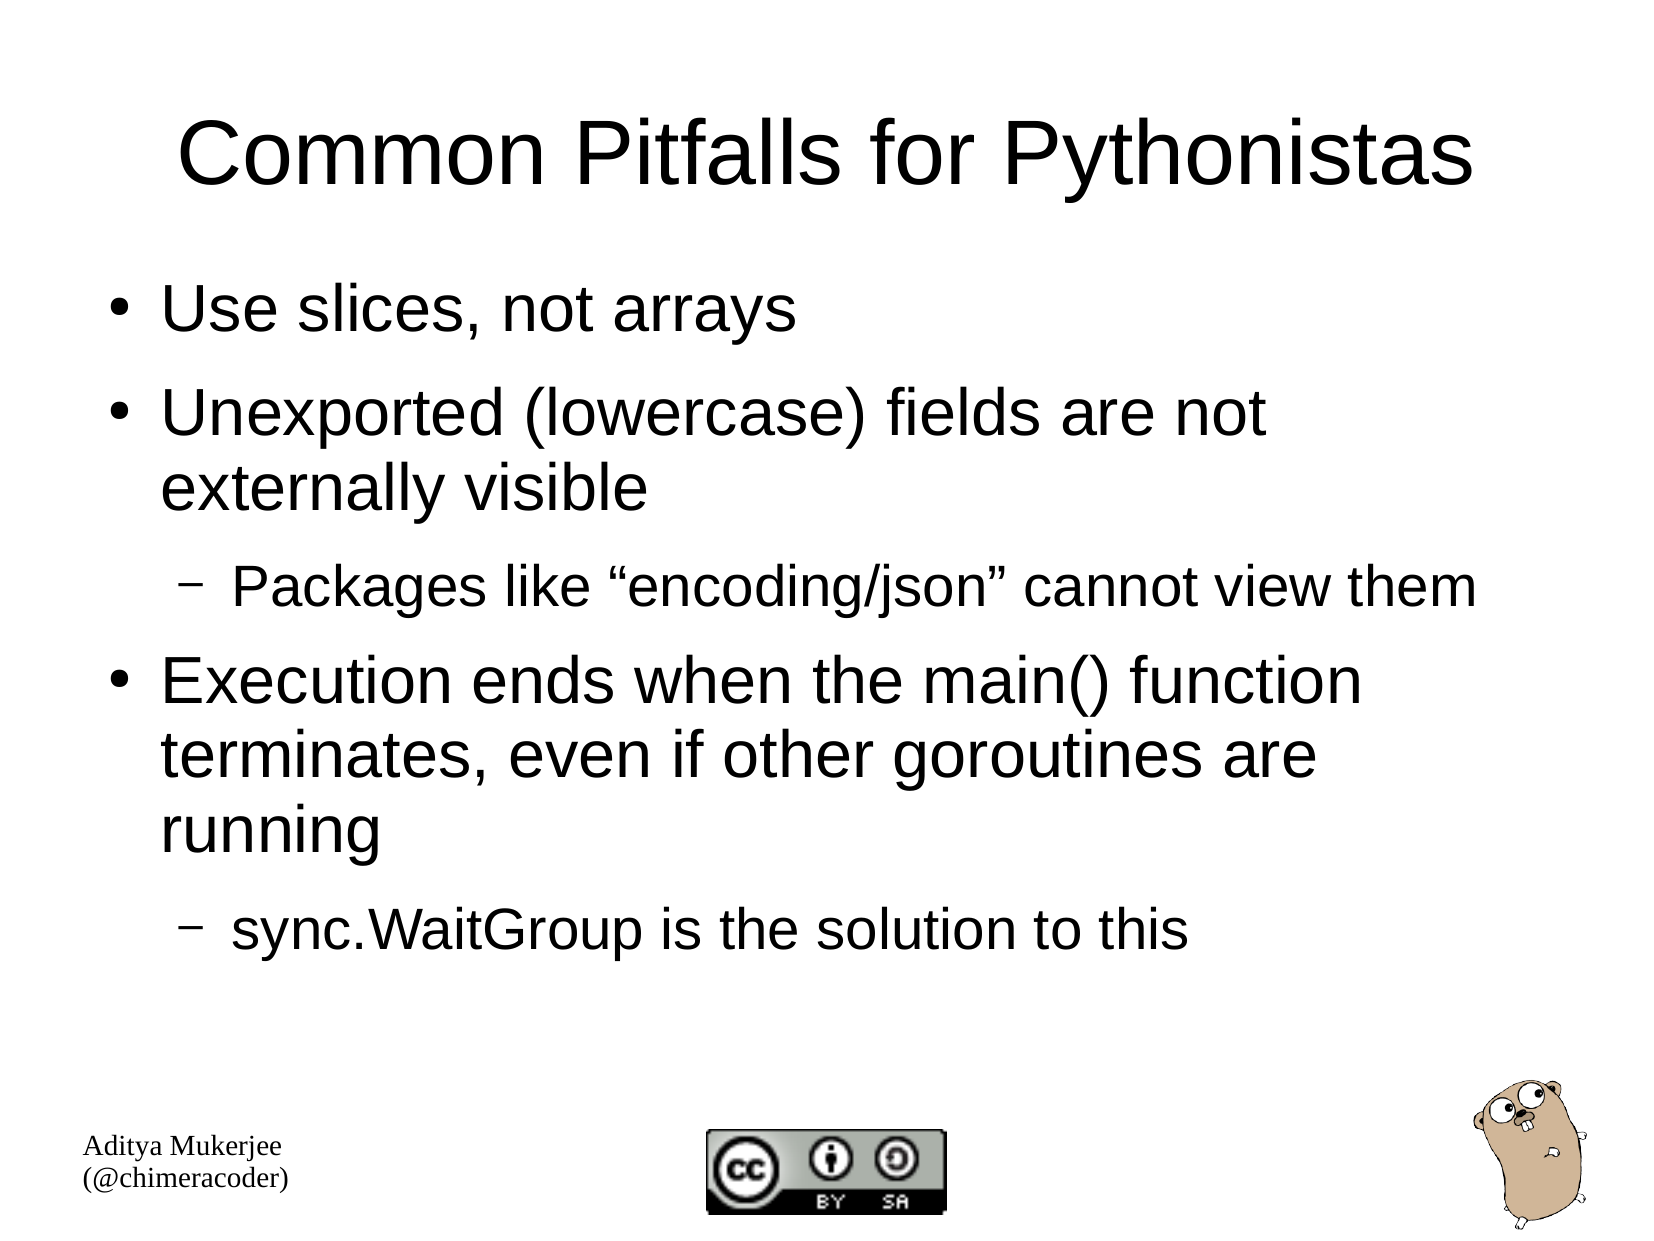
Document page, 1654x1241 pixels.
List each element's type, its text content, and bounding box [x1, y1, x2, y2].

list Use slices, not arrays Unexported (lowercase) fields are not externally visible Packages like “encoding/json” cannot view them Execution ends when the main() function terminates, even if other goroutines are running sync.WaitGroup is the solution to this [89, 270, 1546, 991]
title Common Pitfalls for Pythonistas [82, 49, 1571, 257]
picture [1455, 1079, 1606, 1230]
picture [706, 1129, 947, 1215]
